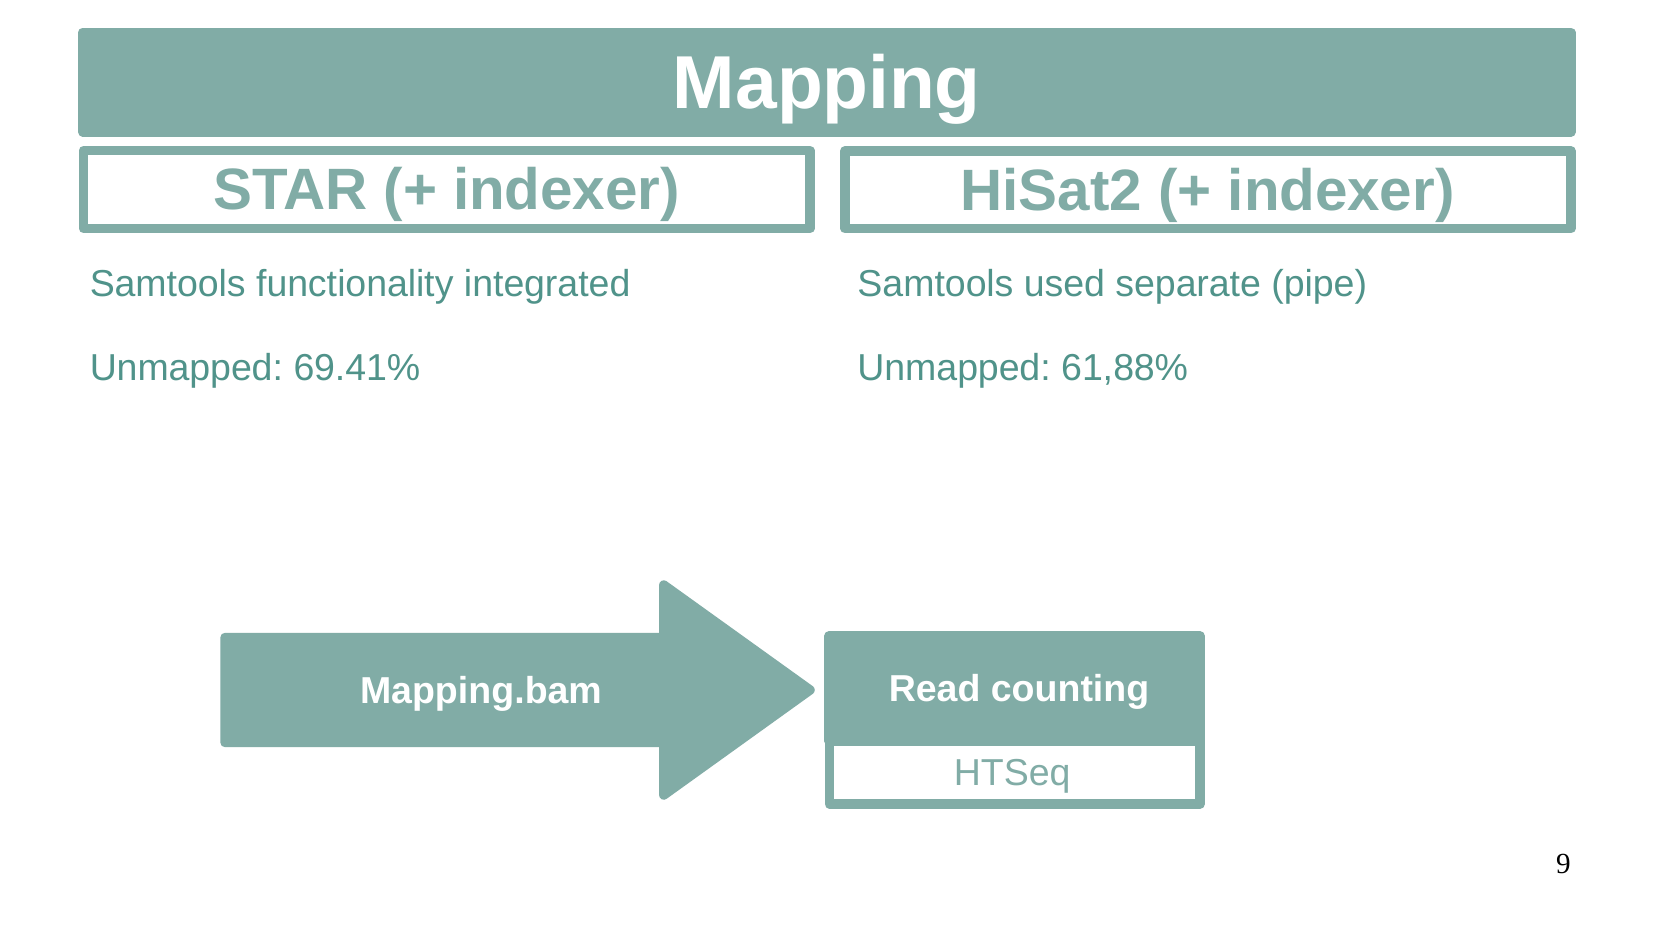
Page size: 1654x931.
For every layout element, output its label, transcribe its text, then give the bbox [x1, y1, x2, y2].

title STAR (+ indexer) [83, 150, 811, 229]
text_box Samtools used separate (pipe) Unmapped: 61,88% [842, 255, 1382, 396]
text_box HTSeq [829, 740, 1201, 805]
title Mapping [82, 32, 1571, 132]
text_box Read counting [829, 635, 1201, 736]
text_box Samtools functionality integrated Unmapped: 69.41% [75, 255, 646, 396]
text_box Mapping.bam [225, 585, 811, 796]
title HiSat2 (+ indexer) [844, 150, 1571, 229]
